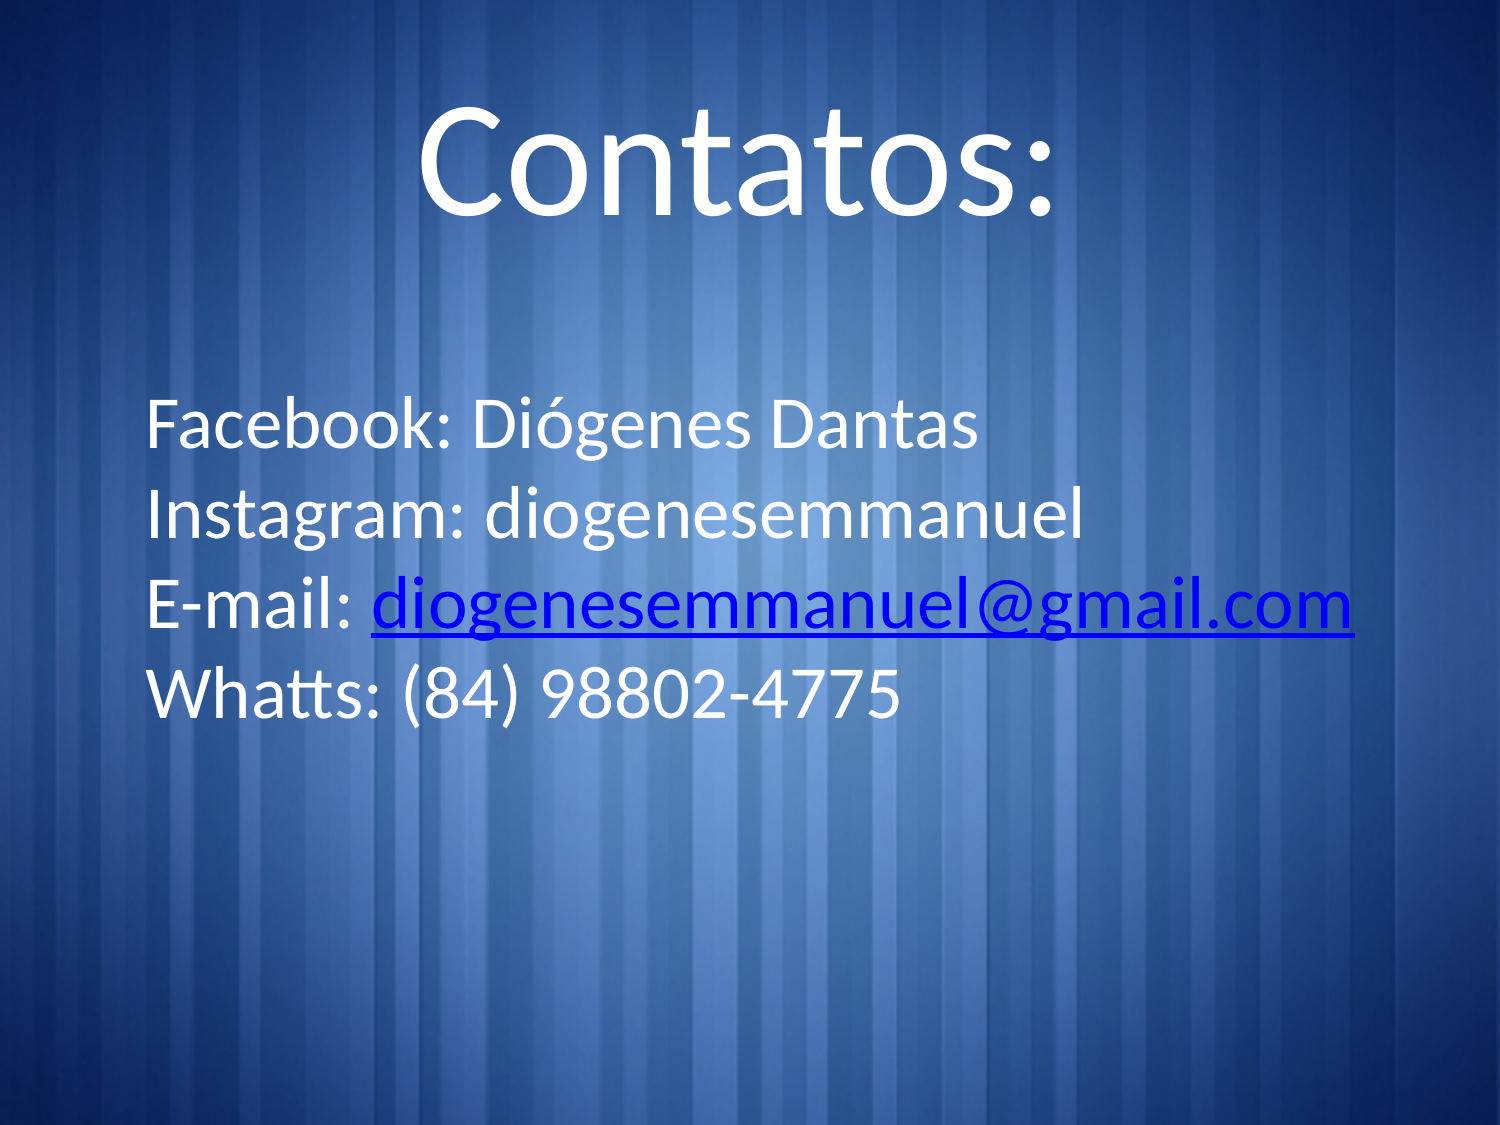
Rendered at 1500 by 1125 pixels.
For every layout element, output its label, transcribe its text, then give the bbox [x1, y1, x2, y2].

title Contatos: [64, 54, 1415, 243]
text_box Facebook: Diógenes Dantas Instagram: diogenesemmanuel E-mail: diogenesemmanuel@gmail.com Whatts: (84) 98802-4775 [130, 366, 1370, 741]
picture [0, 0, 1500, 1125]
